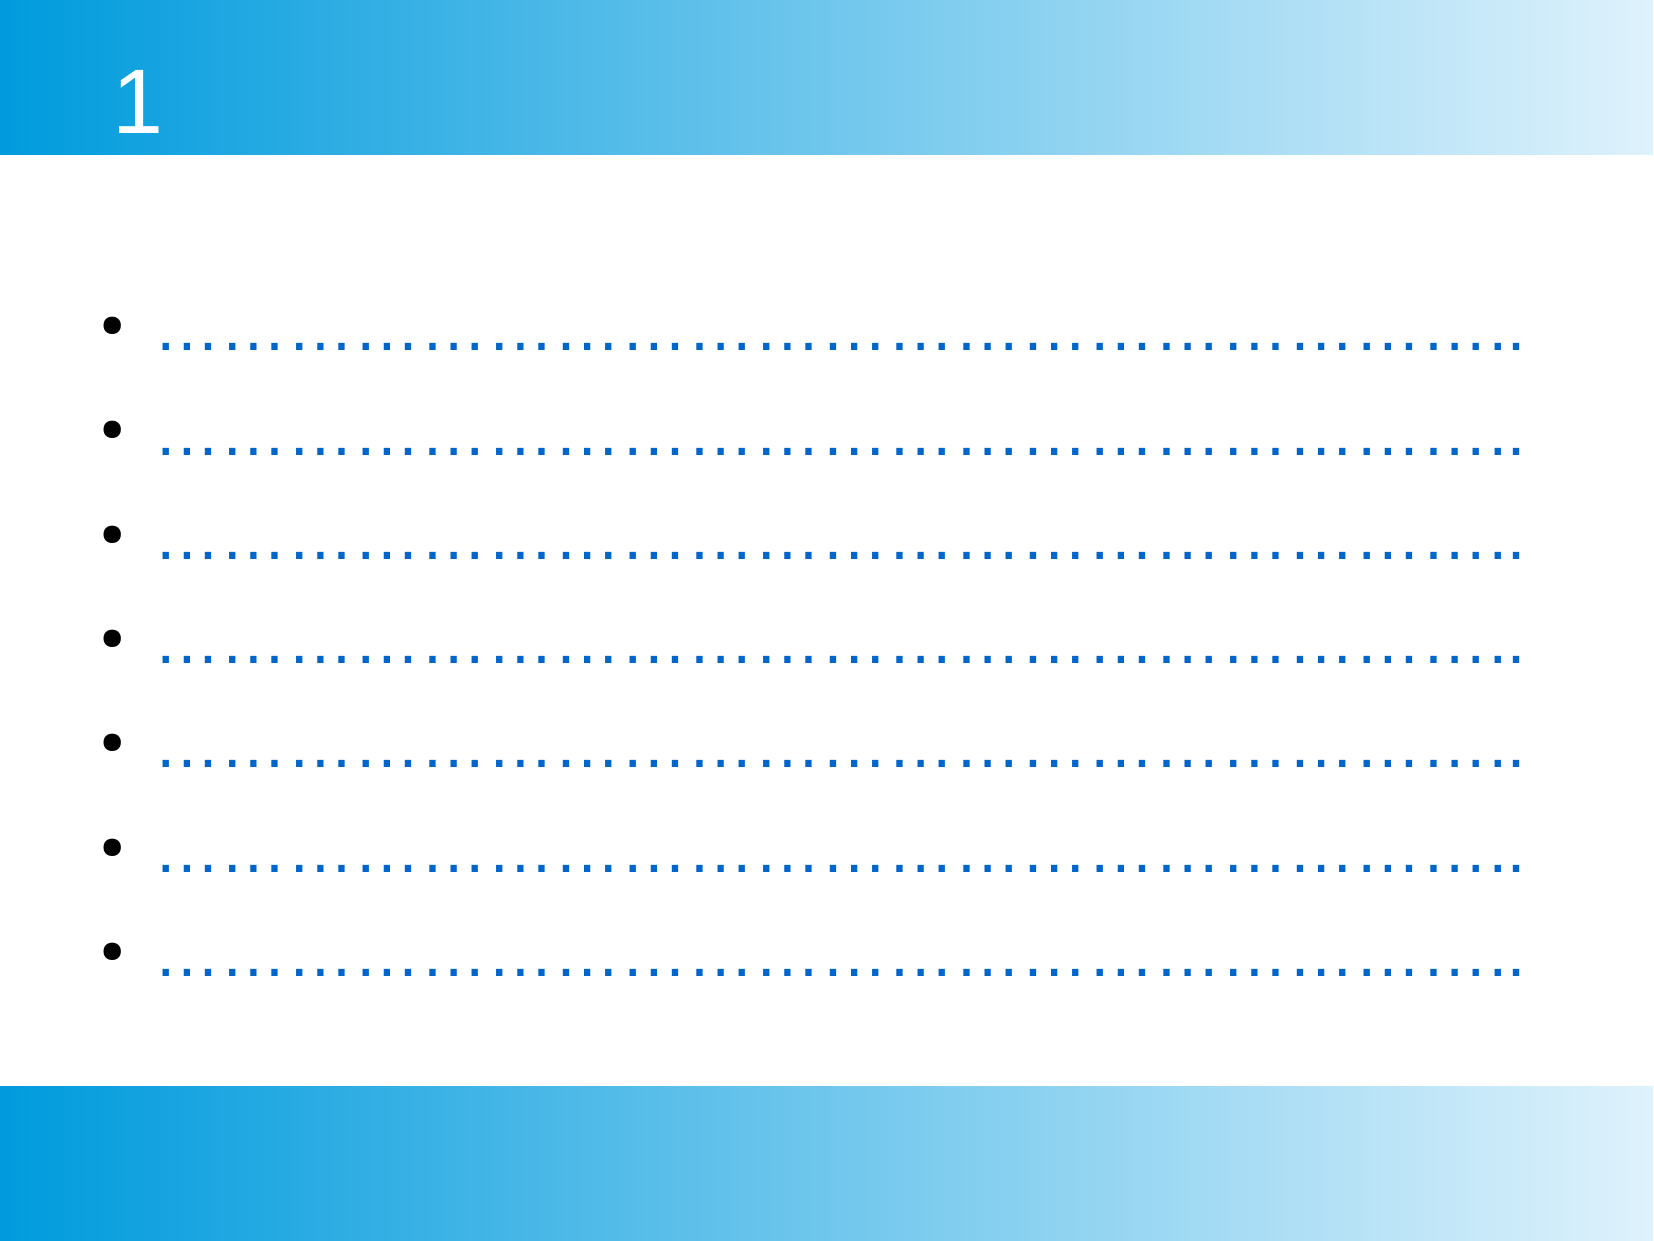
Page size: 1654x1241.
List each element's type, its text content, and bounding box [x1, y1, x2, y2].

title 1 [82, 49, 1571, 155]
list …………………………………………………….. …………………………………………………….. …………………………………………………….. …………………………………………………….. …………………………………………………….. …………………………………………………….. …………………………………………………….. [82, 290, 1571, 1010]
